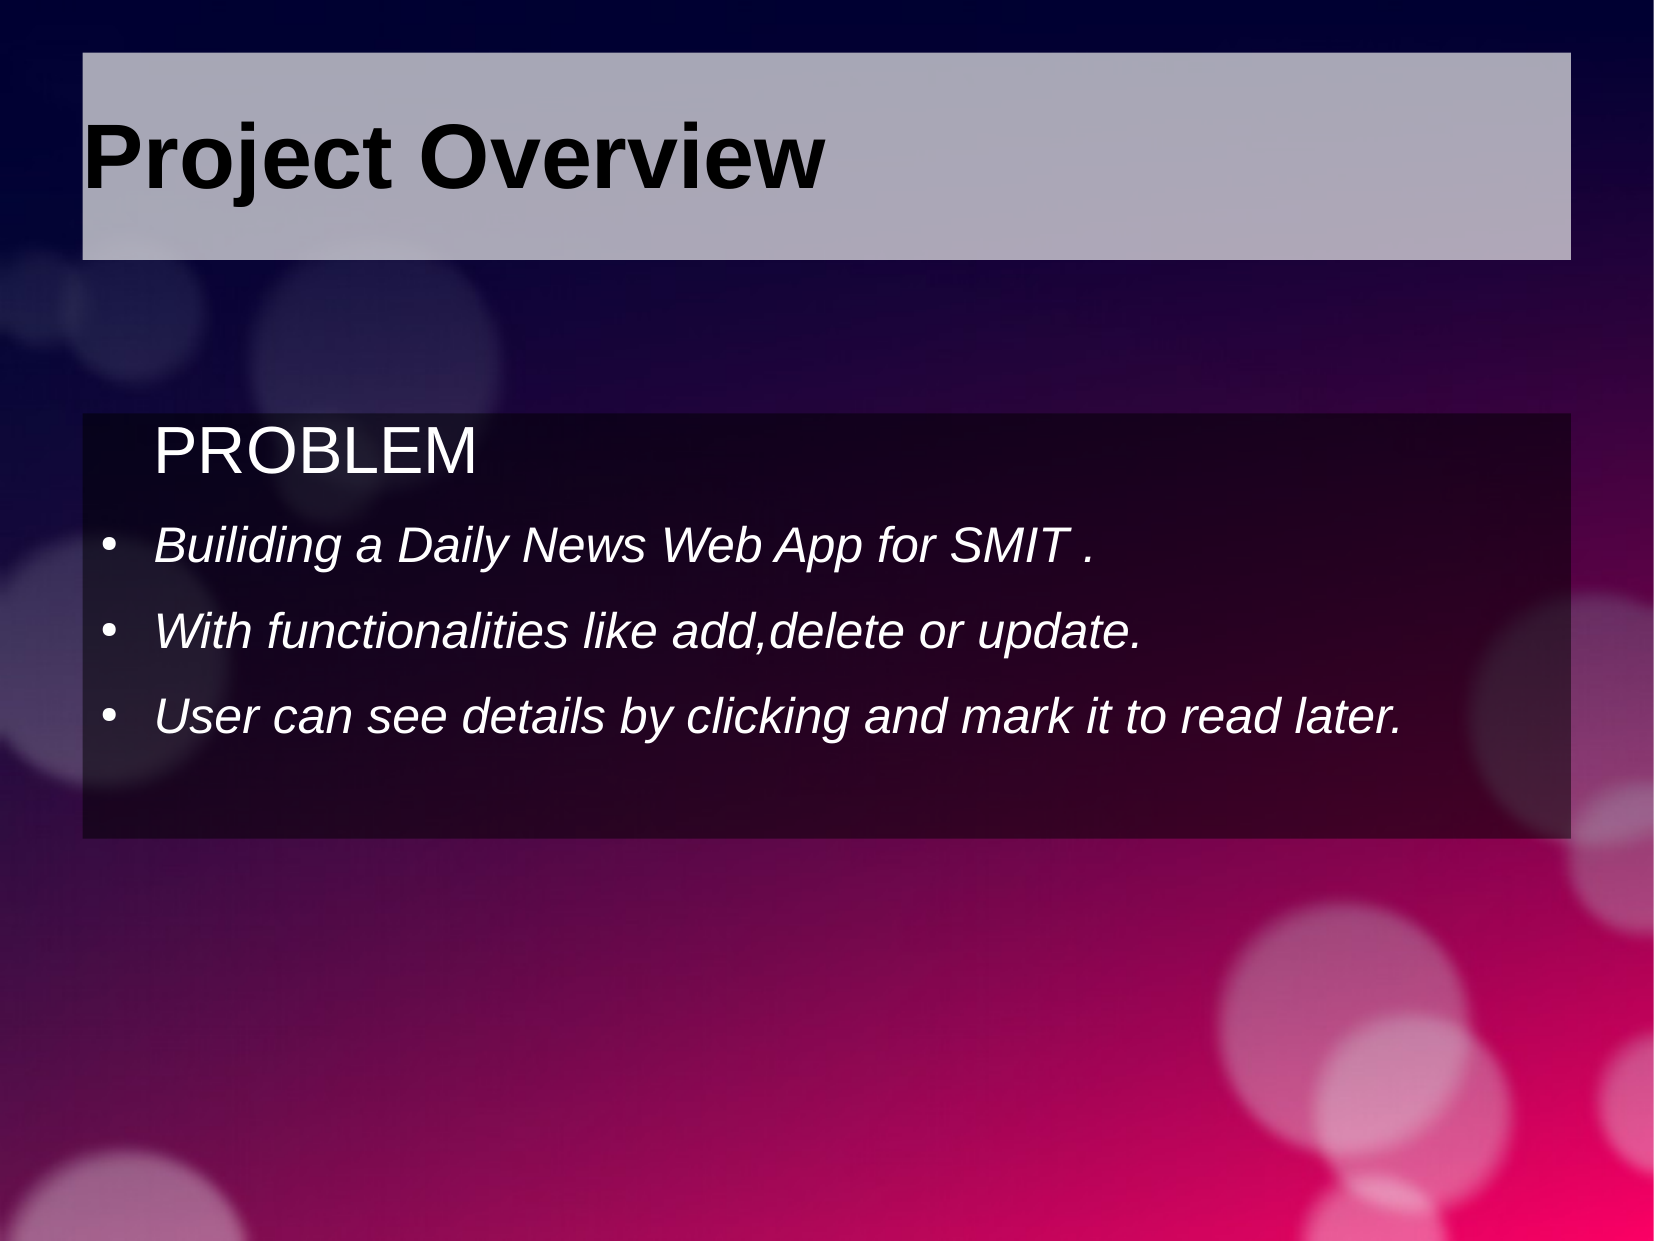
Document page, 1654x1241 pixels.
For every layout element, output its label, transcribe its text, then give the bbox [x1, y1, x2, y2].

picture [0, 0, 1654, 1241]
title Project Overview [82, 52, 1571, 260]
list PROBLEM Builiding a Daily News Web App for SMIT . With functionalities like add,delete or update. User can see details by clicking and mark it to read later. [82, 413, 1571, 839]
